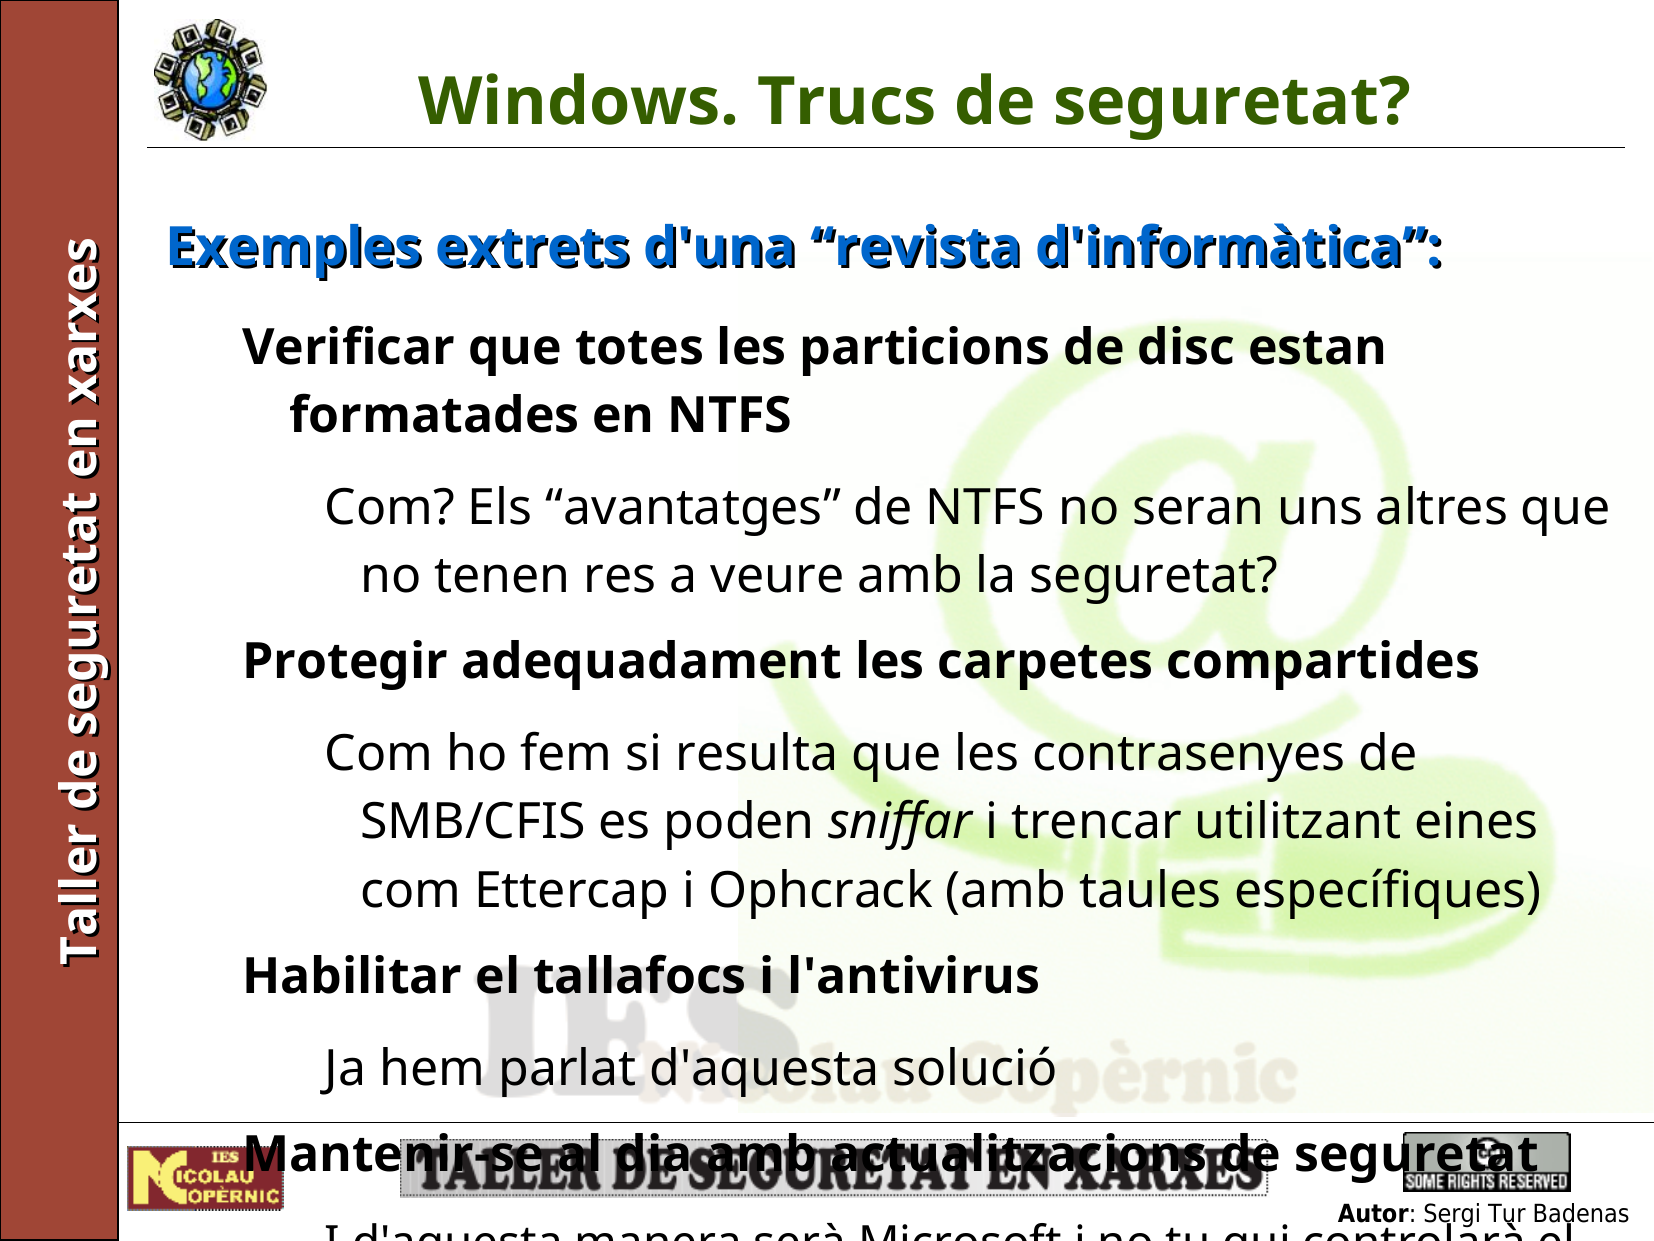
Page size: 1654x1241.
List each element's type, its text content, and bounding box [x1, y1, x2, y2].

picture [1230, 1149, 1241, 1165]
picture [400, 1139, 1270, 1198]
picture [154, 19, 268, 142]
picture [260, 1146, 271, 1162]
list Exemples extrets d'una “revista d'informàtica”: Verificar que totes les particions de disc estan formatades en NTFS Com? Els “avantatges” de NTFS no seran uns altres que no tenen res a veure amb la seguretat? Protegir adequadament les carpetes compartides Com ho fem si resulta que les contrasenyes de SMB/CFIS es poden sniffar i trencar utilitzant eines com Ettercap i Ophcrack (amb taules específiques) Habilitar el tallafocs i l'antivirus Ja hem parlat d'aquesta solució Mantenir-se al dia amb actualitzacions de seguretat I d'aquesta manera serà Microsoft i no tu qui controlarà el teu PC i decidirà el que és bo per a tu com a usuari. [147, 207, 1636, 1081]
picture [1261, 1149, 1270, 1154]
picture [625, 1149, 636, 1165]
picture [1403, 1132, 1571, 1192]
picture [466, 252, 1654, 1117]
picture [1261, 1159, 1270, 1166]
picture [796, 1149, 807, 1165]
title Windows. Trucs de seguretat? [165, 56, 1654, 141]
picture [127, 1146, 284, 1211]
